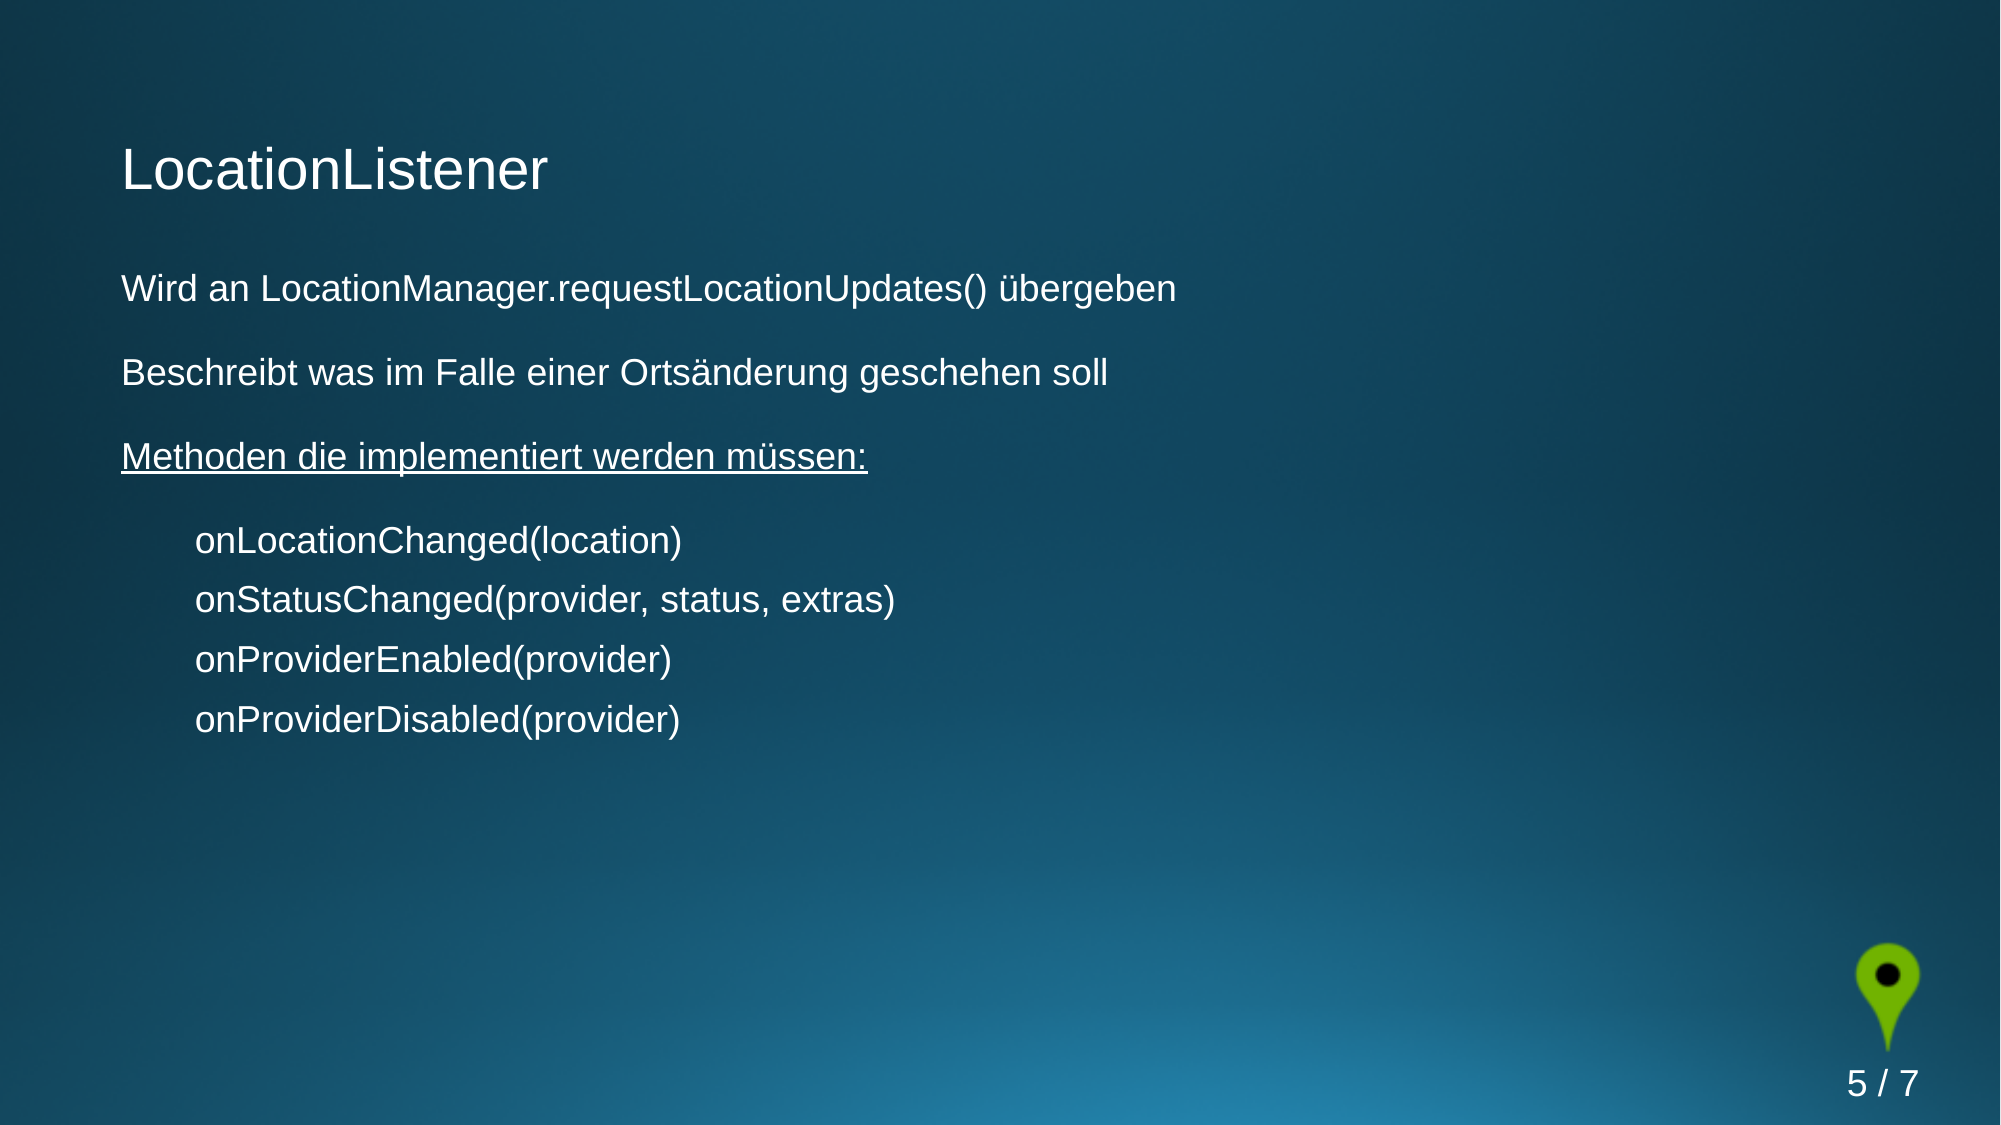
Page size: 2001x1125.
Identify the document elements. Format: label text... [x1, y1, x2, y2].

text_box LocationListener Wird an LocationManager.requestLocationUpdates() übergeben Beschreibt was im Falle einer Ortsänderung geschehen soll Methoden die implementiert werden müssen: onLocationChanged(location) onStatusChanged(provider, status, extras) onProviderEnabled(provider) onProviderDisabled(provider) [106, 129, 1855, 748]
text_box <Foliennummer> / 7 [1832, 1055, 2000, 1125]
picture [0, 0, 2001, 1125]
